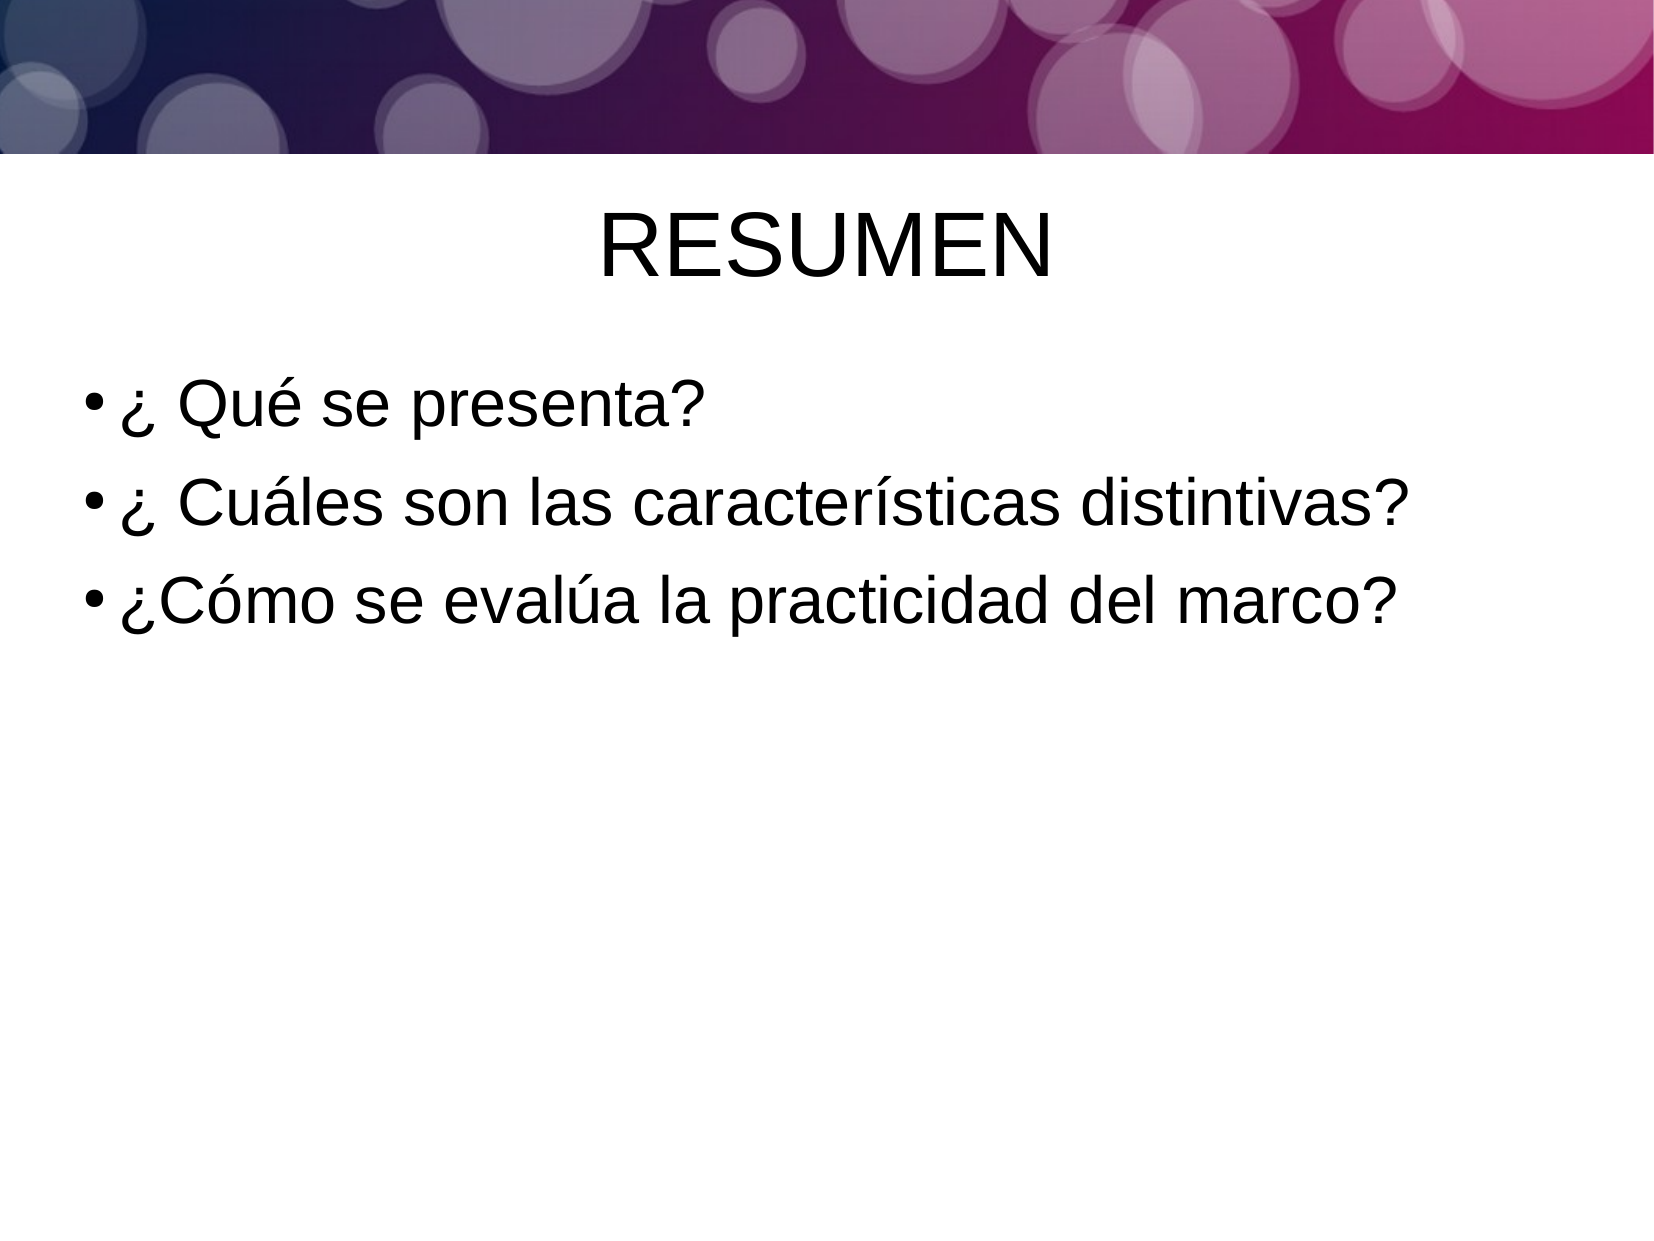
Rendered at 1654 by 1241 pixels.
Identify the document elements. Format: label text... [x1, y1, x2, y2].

list ¿ Qué se presenta? ¿ Cuáles son las características distintivas? ¿Cómo se evalúa la practicidad del marco? [82, 366, 1571, 1087]
title RESUMEN [82, 159, 1571, 331]
picture [0, 0, 1654, 154]
